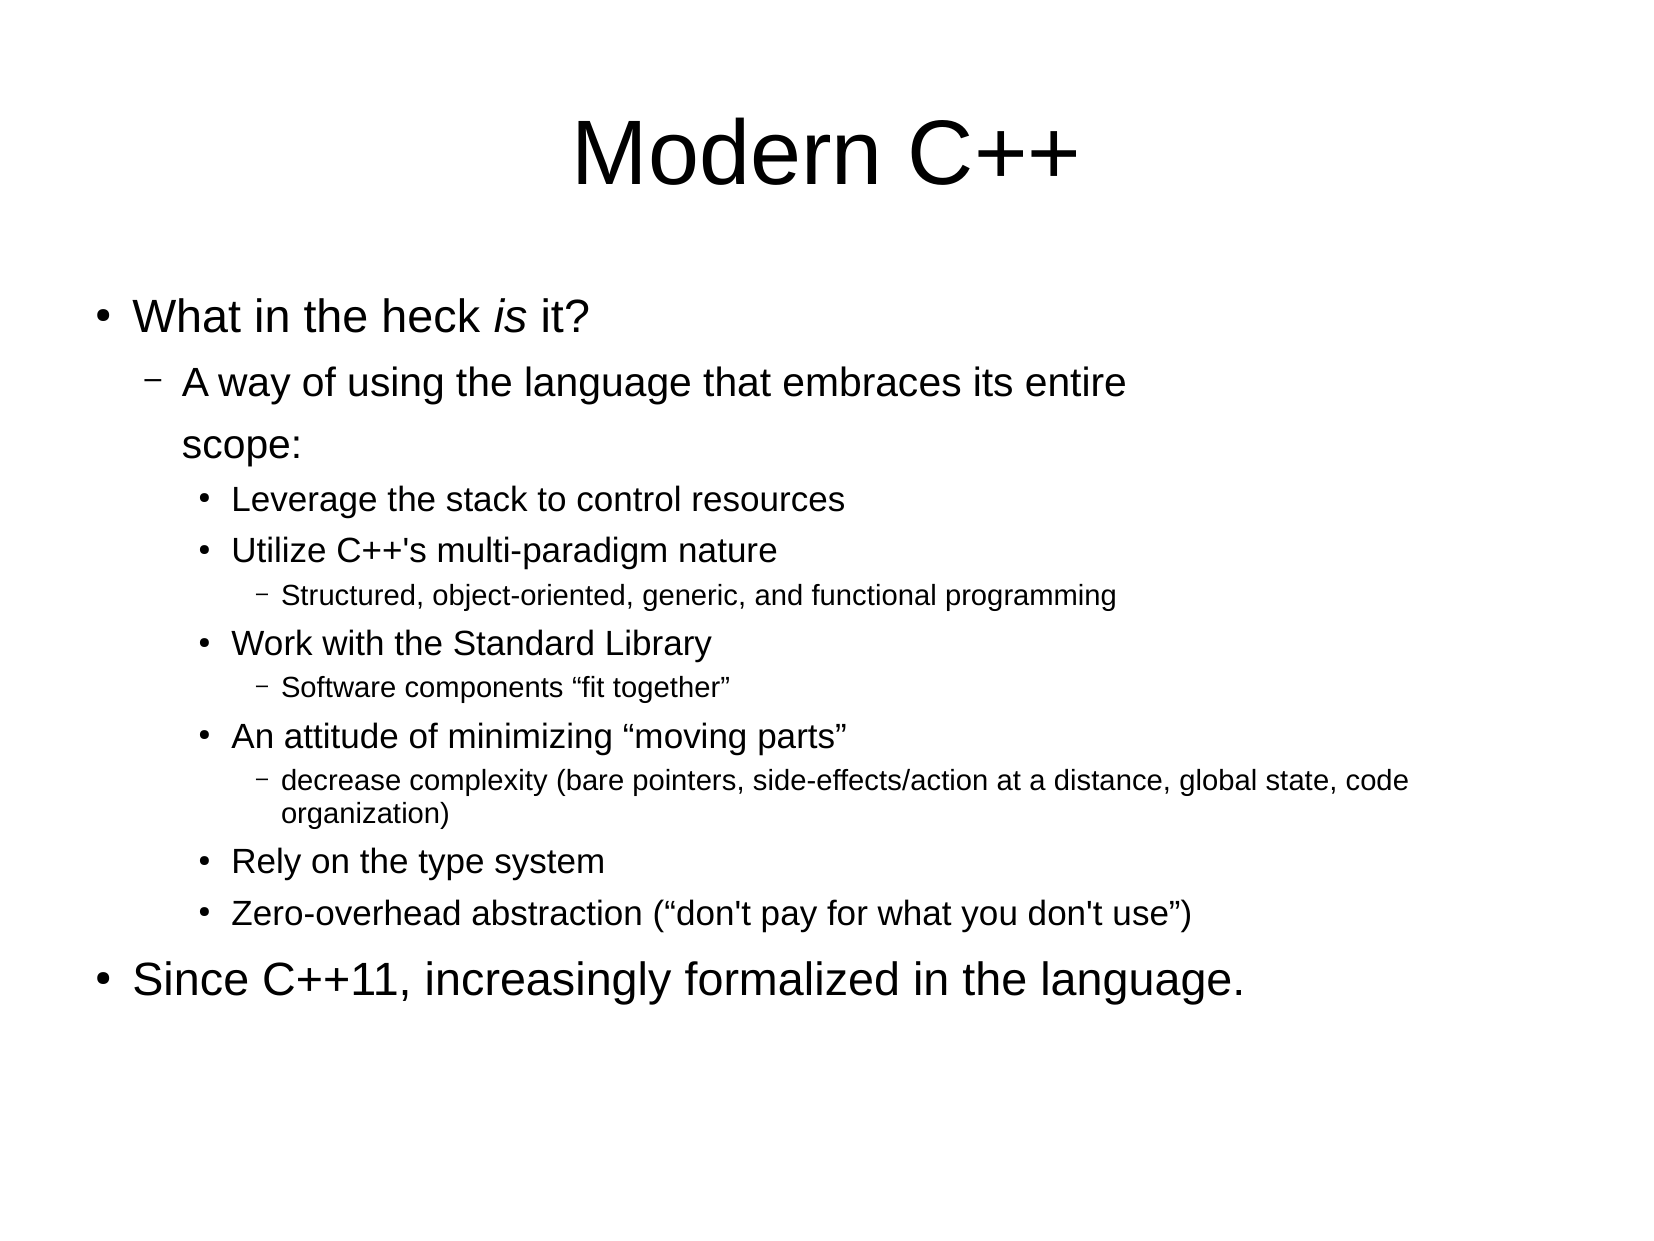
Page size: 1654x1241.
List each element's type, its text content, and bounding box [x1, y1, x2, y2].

list What in the heck is it? A way of using the language that embraces its entire scope: Leverage the stack to control resources Utilize C++'s multi-paradigm nature Structured, object-oriented, generic, and functional programming Work with the Standard Library Software components “fit together” An attitude of minimizing “moving parts” decrease complexity (bare pointers, side-effects/action at a distance, global state, code organization) Rely on the type system Zero-overhead abstraction (“don't pay for what you don't use”) Since C++11, increasingly formalized in the language. [82, 290, 1571, 1010]
title Modern C++ [82, 49, 1571, 257]
